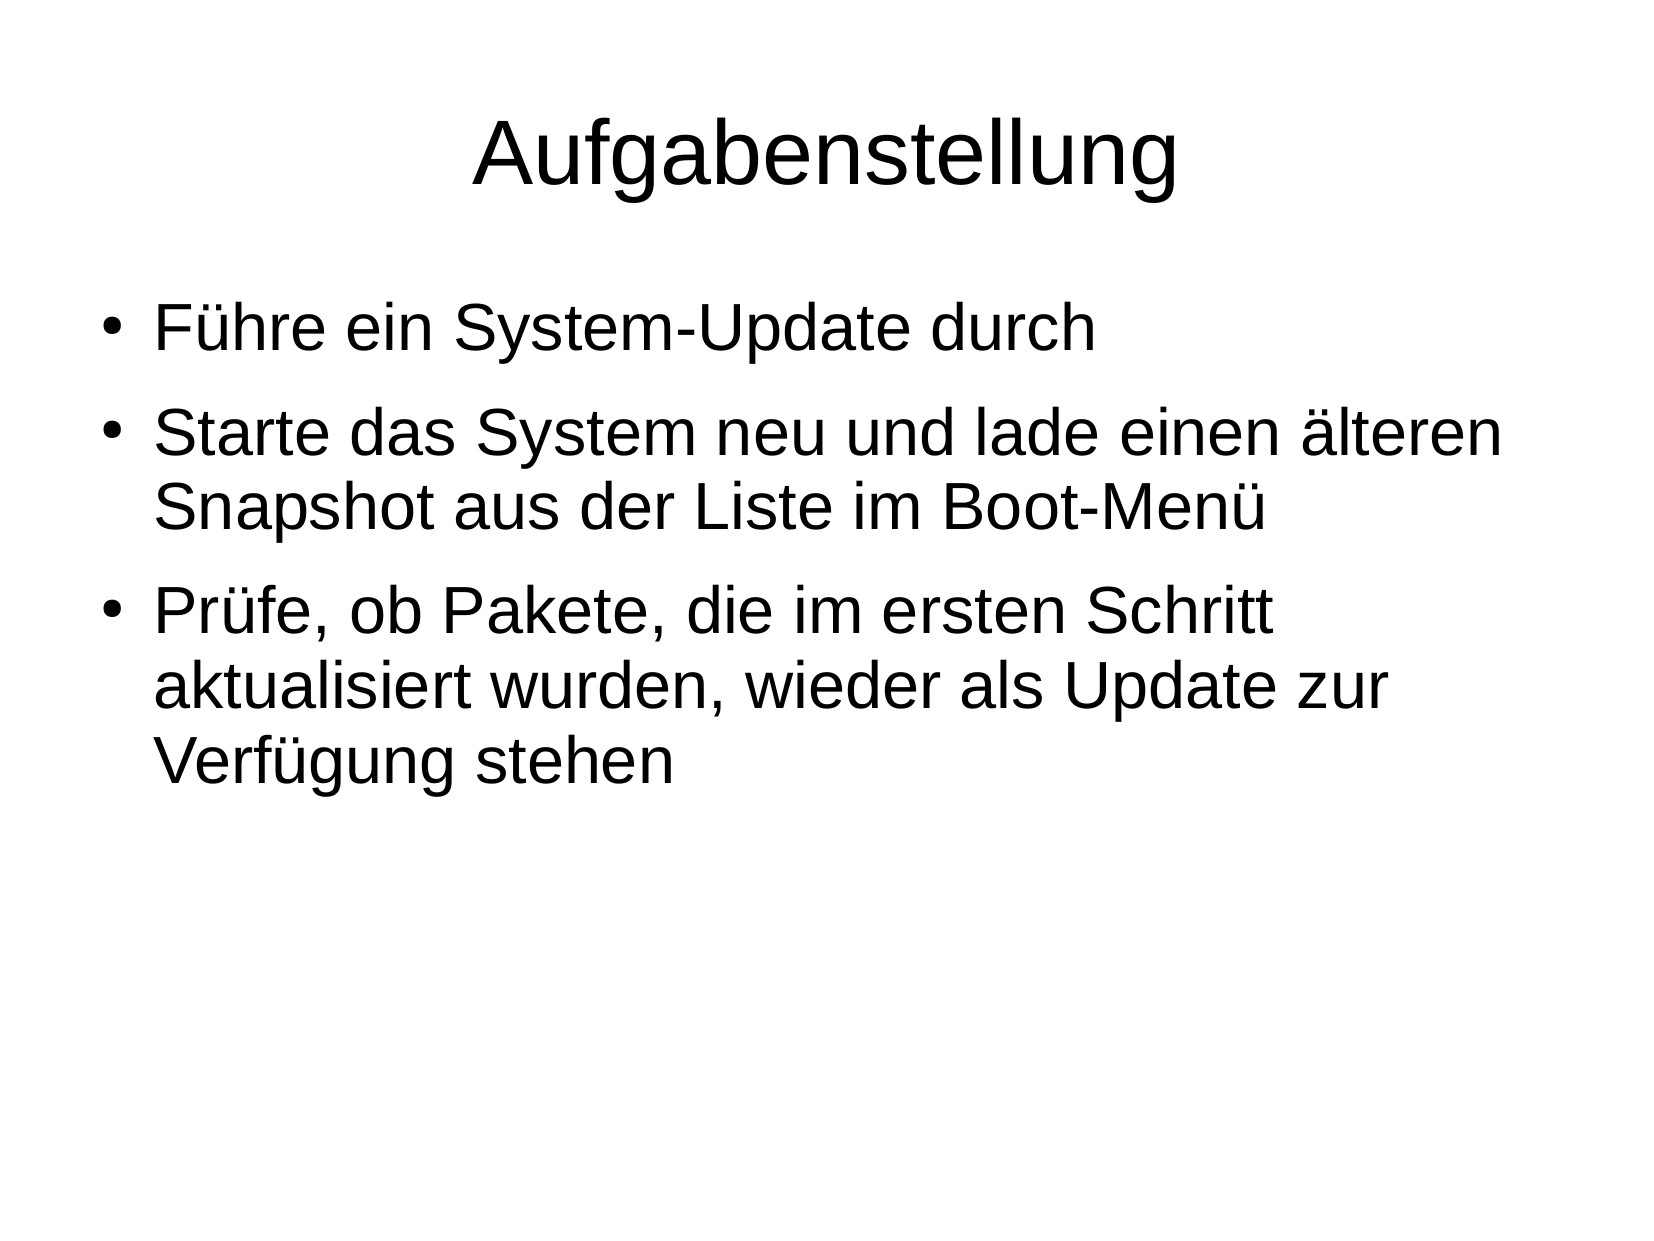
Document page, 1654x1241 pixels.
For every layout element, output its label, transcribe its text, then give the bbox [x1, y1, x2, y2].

title Aufgabenstellung [82, 49, 1571, 257]
list Führe ein System-Update durch Starte das System neu und lade einen älteren Snapshot aus der Liste im Boot-Menü Prüfe, ob Pakete, die im ersten Schritt aktualisiert wurden, wieder als Update zur Verfügung stehen [82, 290, 1571, 1010]
